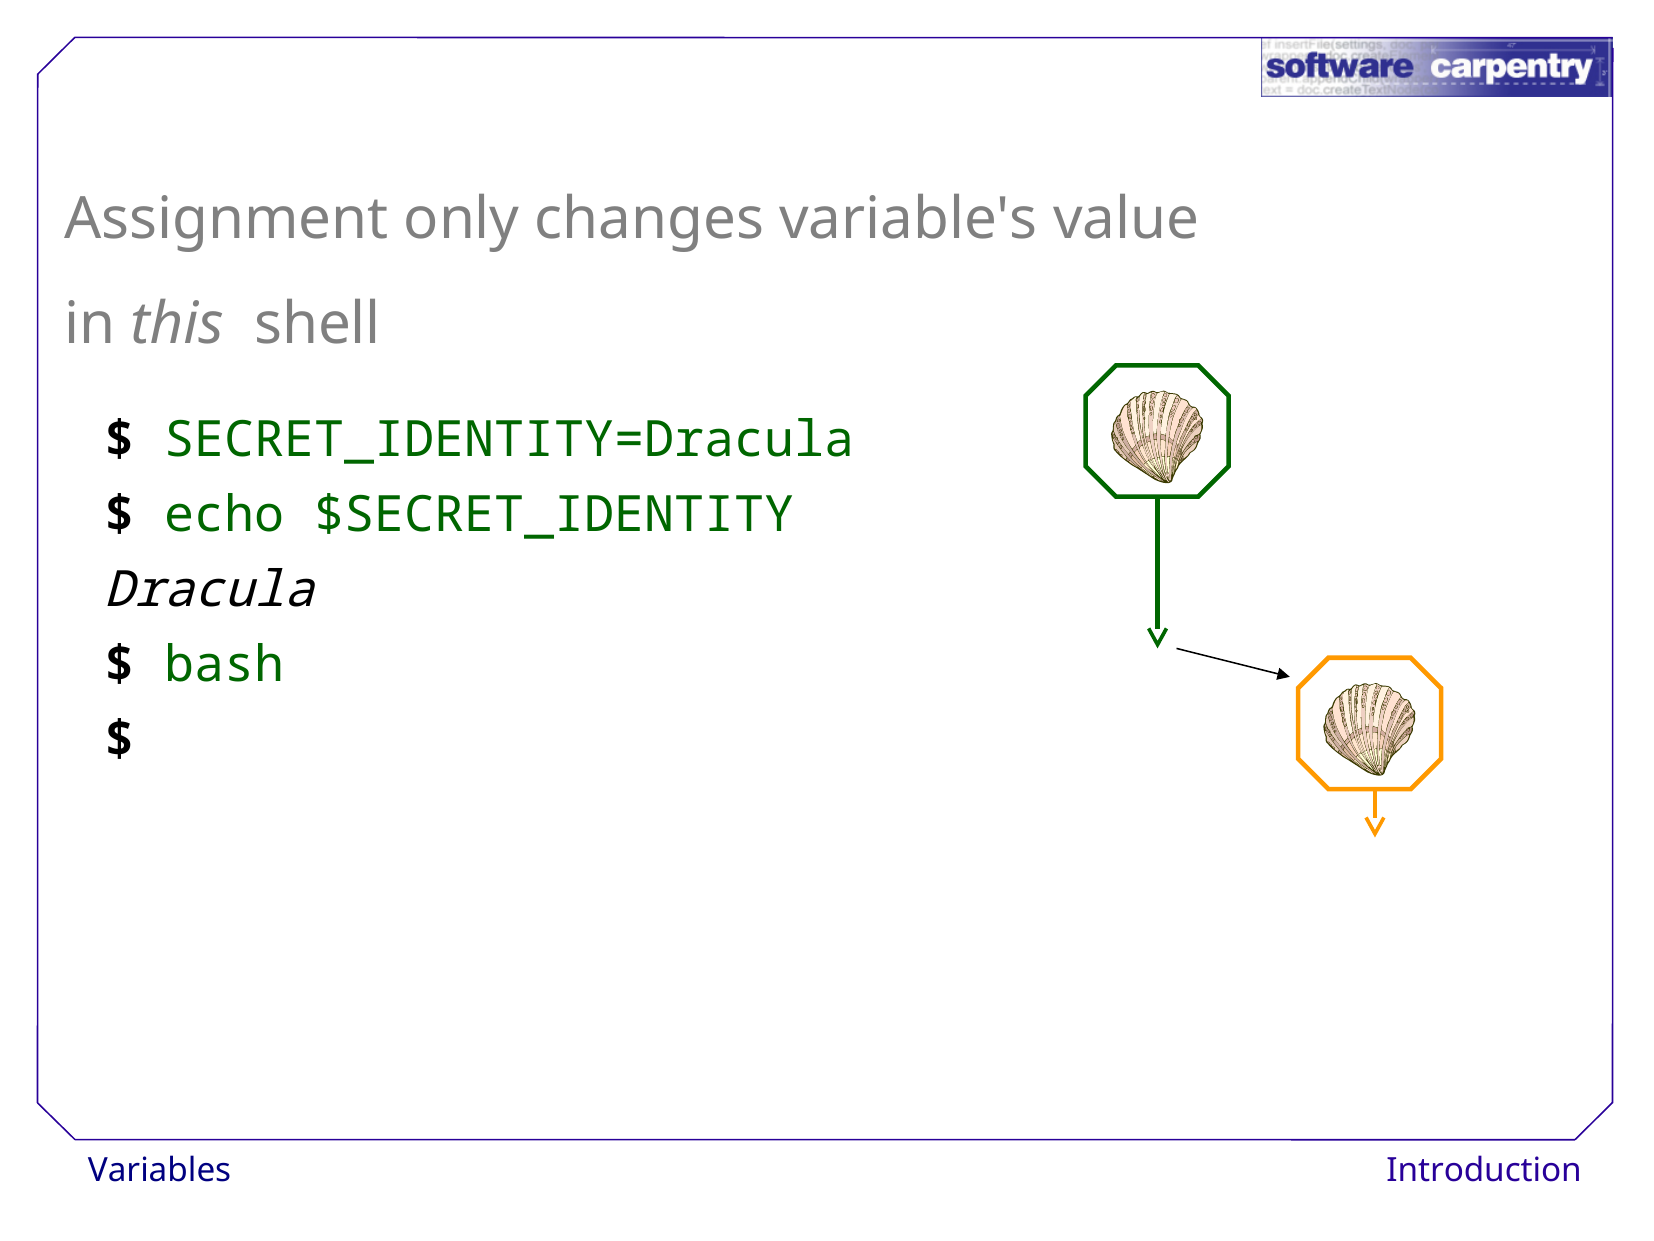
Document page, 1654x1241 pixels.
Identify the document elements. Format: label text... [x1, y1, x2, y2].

text_box Assignment only changes variable's value in this shell [49, 137, 1365, 364]
picture [1261, 39, 1613, 97]
text_box $ SECRET_IDENTITY=Dracula $ echo $SECRET_IDENTITY Dracula $ bash $ [1088, 383, 1226, 494]
picture [1322, 681, 1417, 779]
text_box $ SECRET_IDENTITY=Dracula $ echo $SECRET_IDENTITY Dracula $ bash $ [89, 383, 1512, 1084]
picture [1110, 389, 1205, 486]
